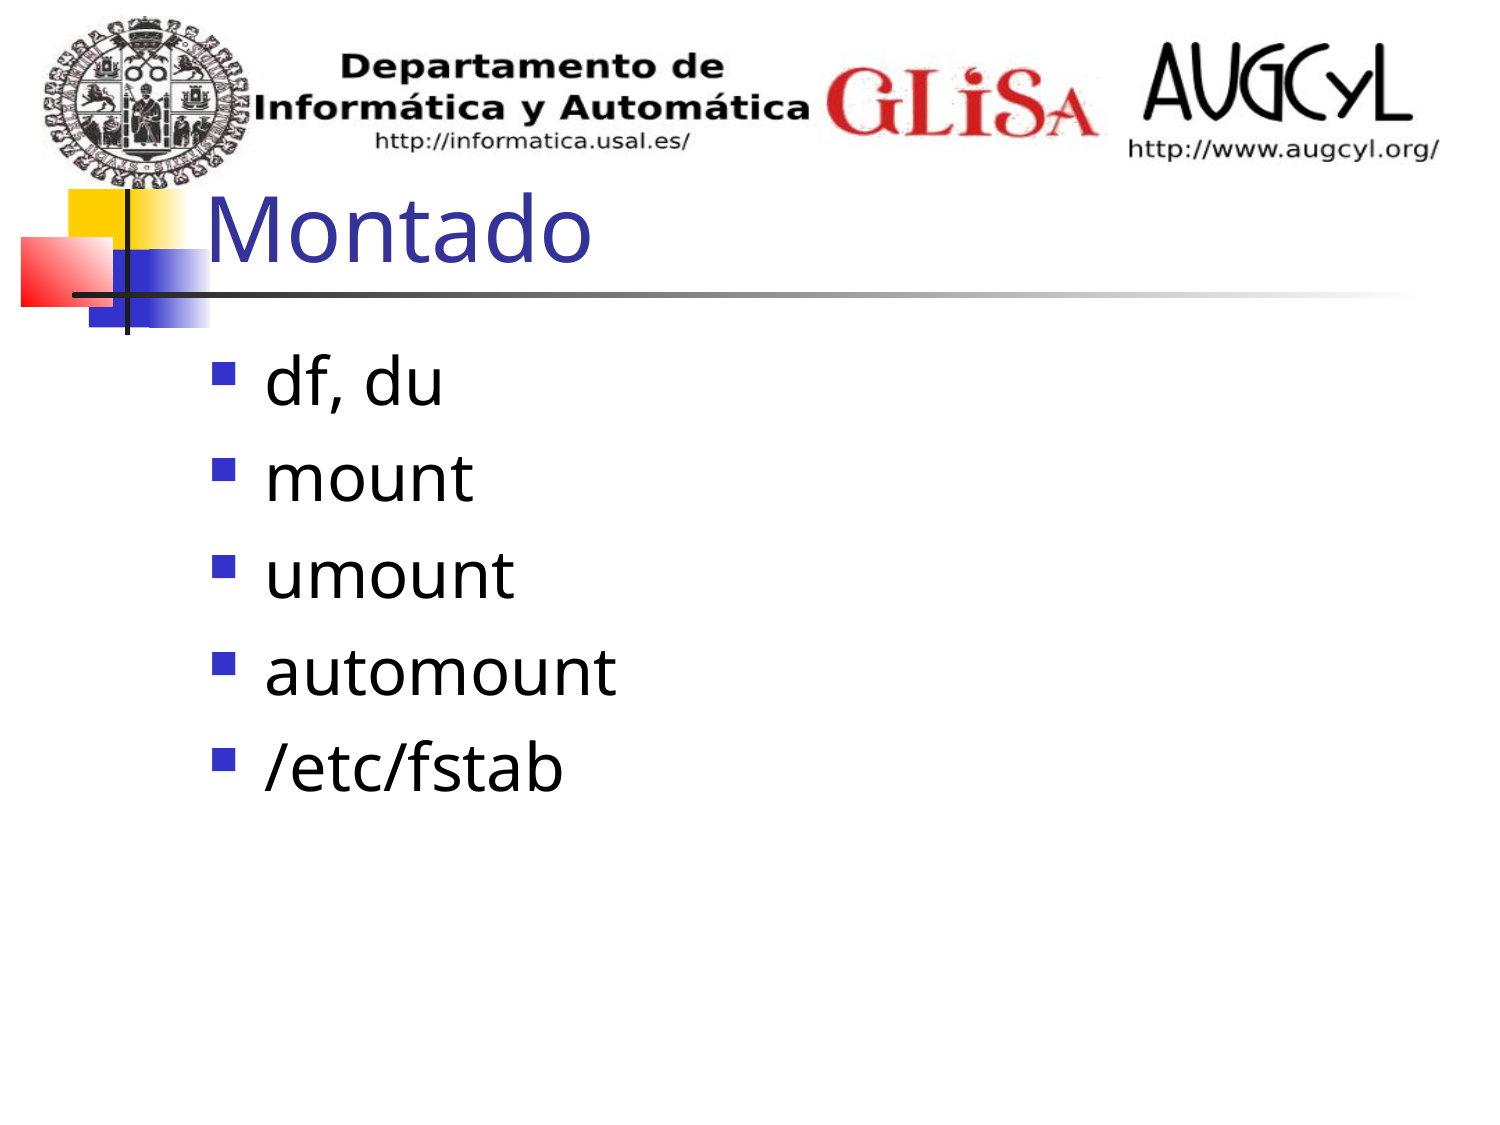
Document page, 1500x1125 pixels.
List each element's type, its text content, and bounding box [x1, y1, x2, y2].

list df, du mount umount automount /etc/fstab [193, 331, 1469, 1090]
picture [41, 15, 1463, 189]
title Montado [188, 37, 1468, 289]
